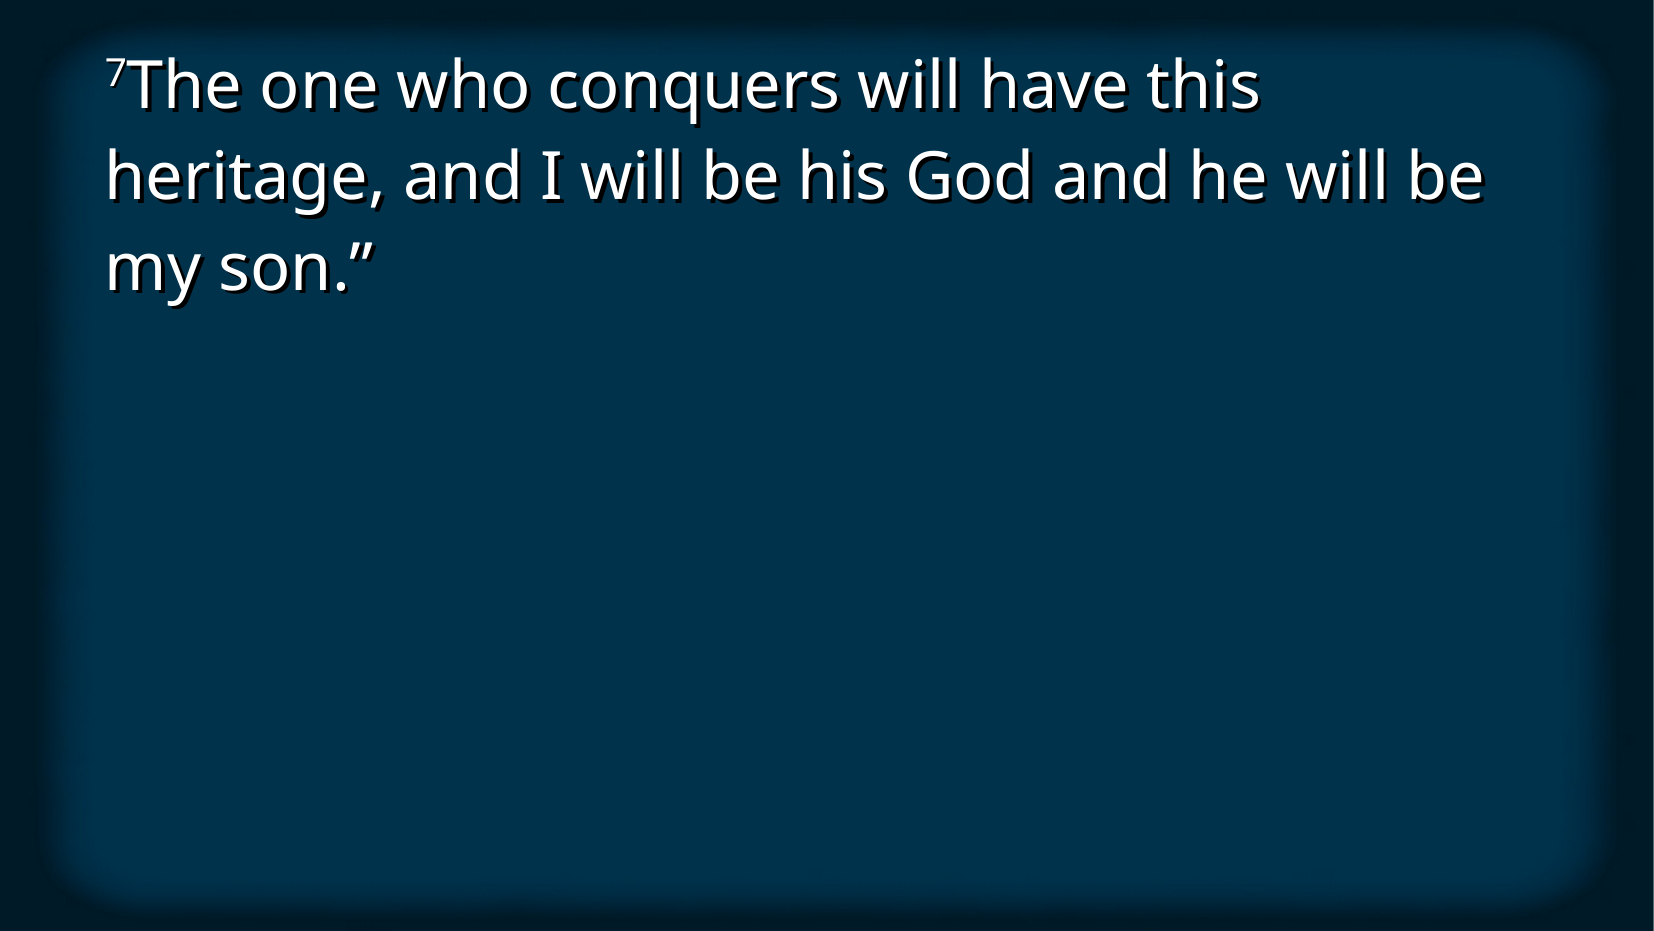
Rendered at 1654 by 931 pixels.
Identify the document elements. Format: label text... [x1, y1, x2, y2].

picture [0, 0, 1654, 931]
text_box 7The one who conquers will have this heritage, and I will be his God and he will be my son.” [90, 30, 1576, 223]
